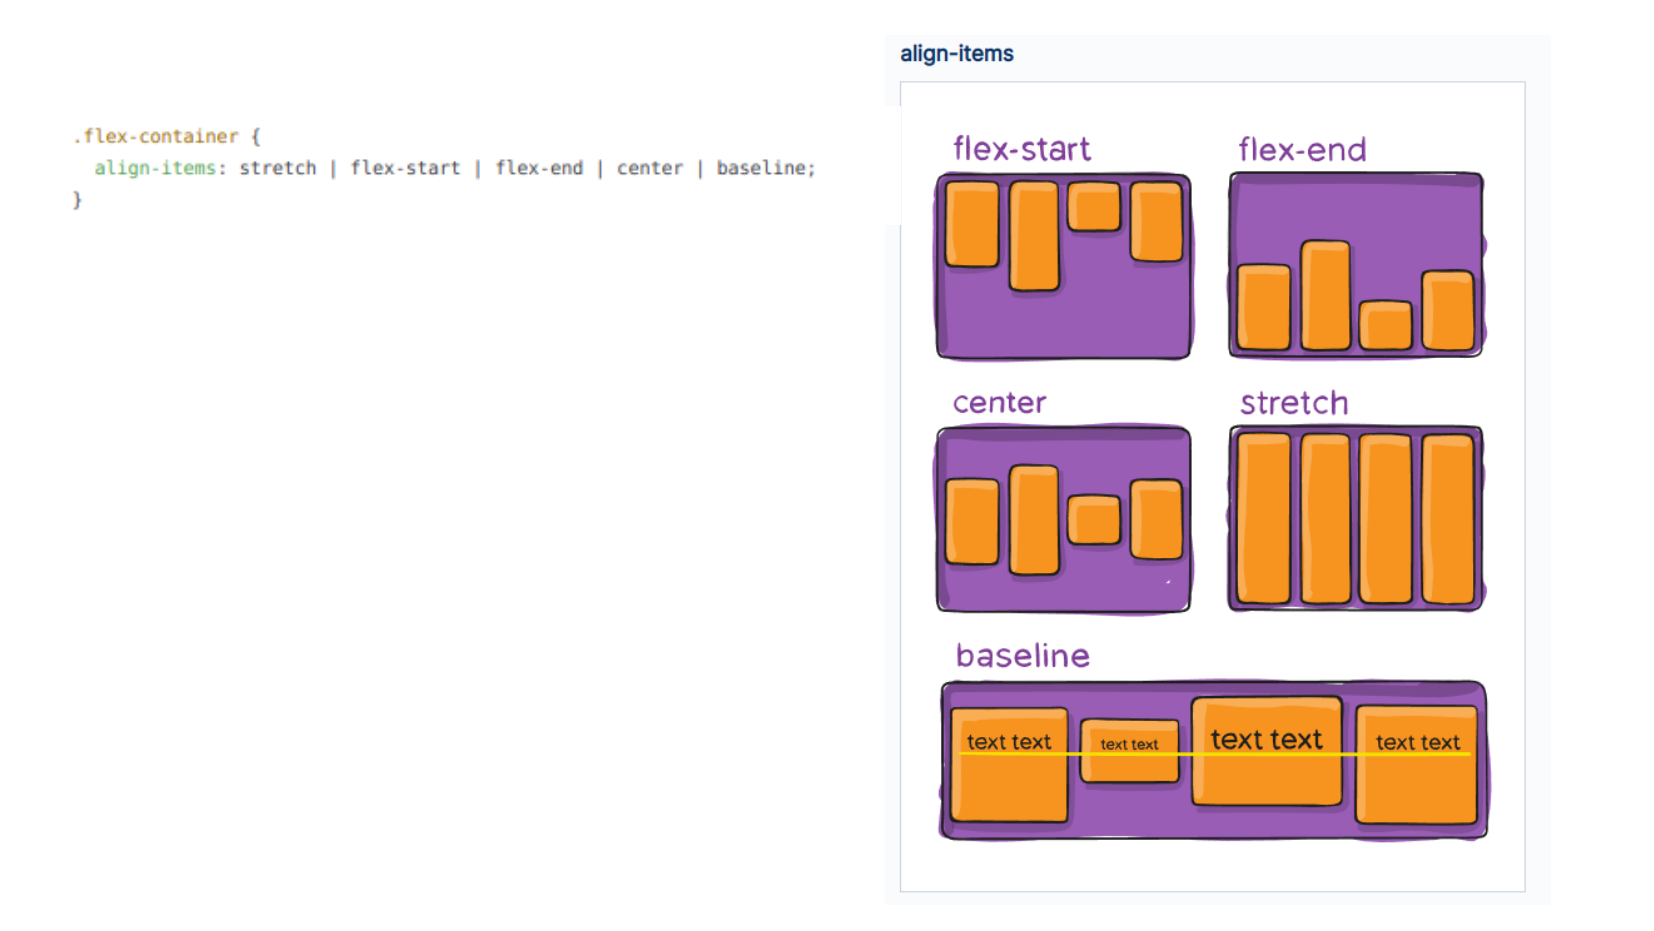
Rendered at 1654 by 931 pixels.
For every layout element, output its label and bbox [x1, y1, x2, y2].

picture [59, 35, 1551, 905]
